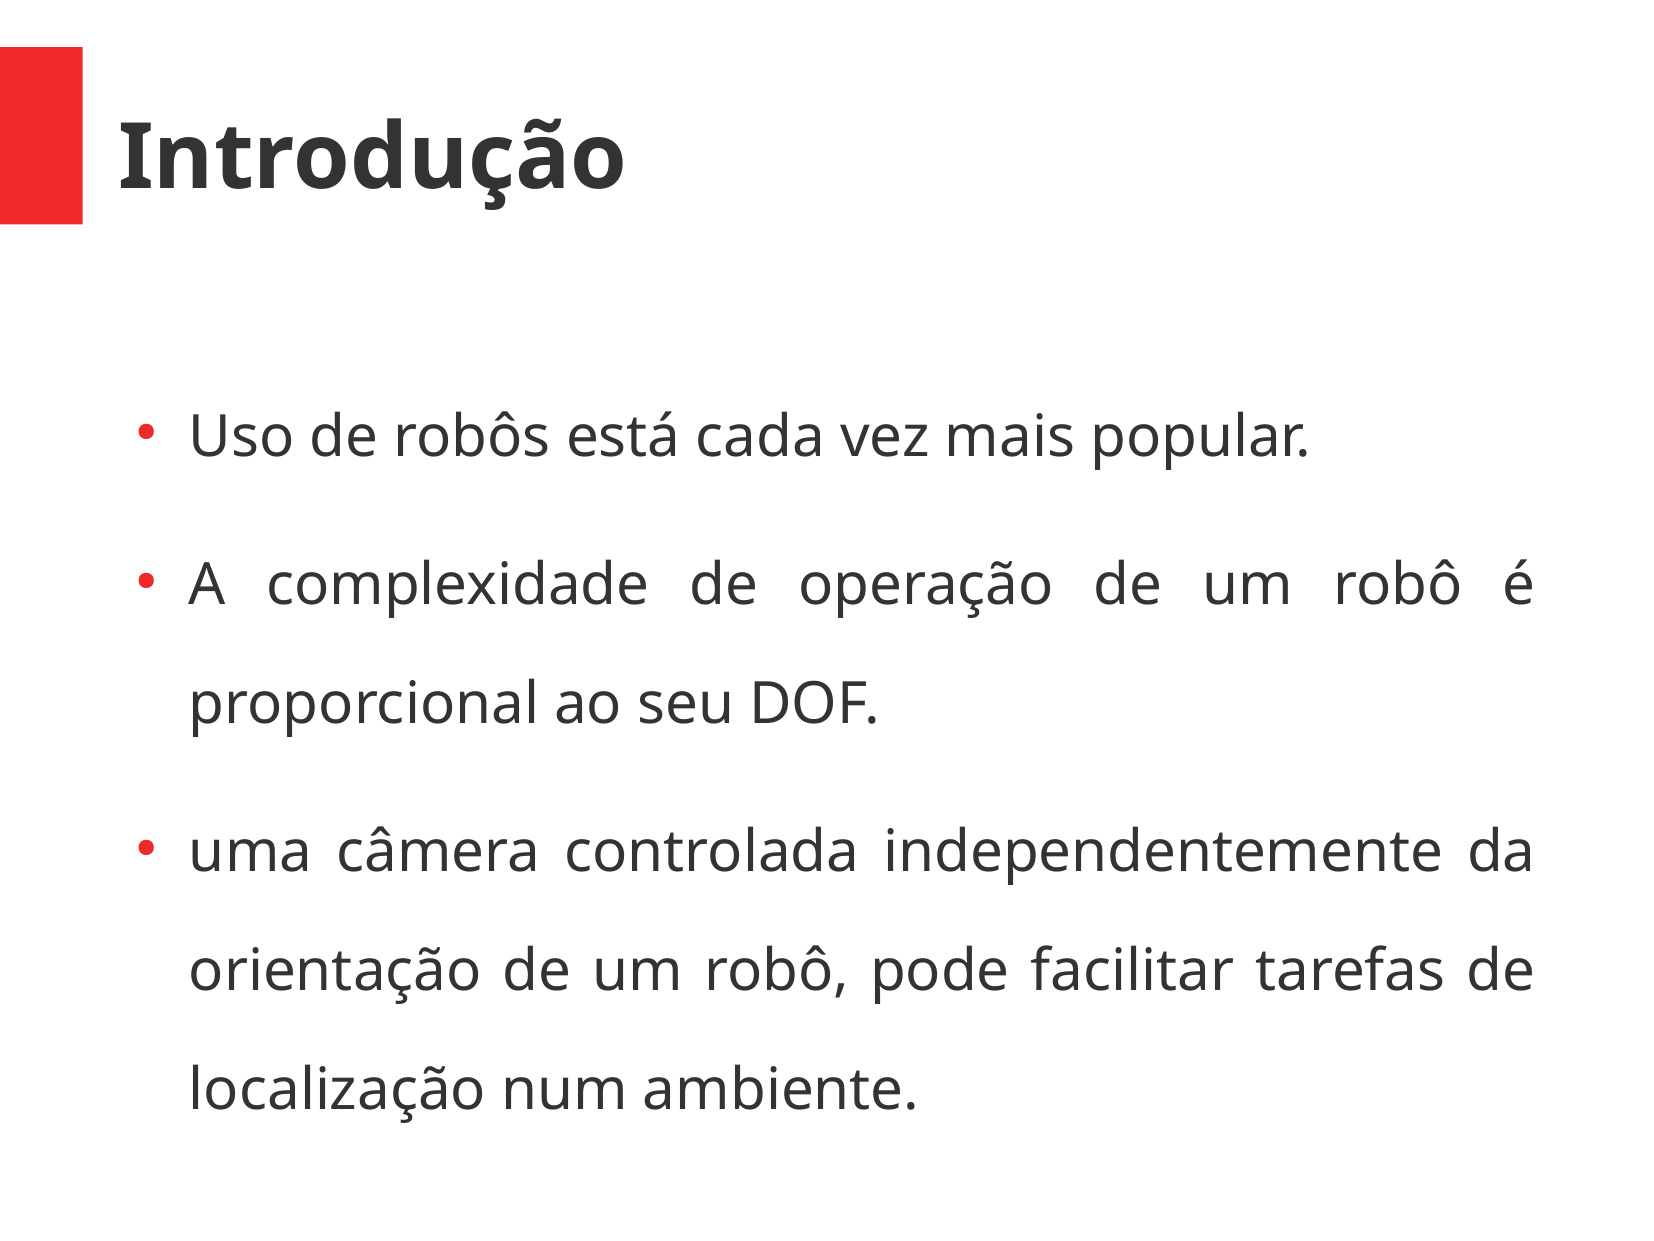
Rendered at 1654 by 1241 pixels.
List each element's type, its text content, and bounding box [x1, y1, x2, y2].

list Uso de robôs está cada vez mais popular. A complexidade de operação de um robô é proporcional ao seu DOF. uma câmera controlada independentemente da orientação de um robô, pode facilitar tarefas de localização num ambiente. [118, 354, 1536, 1074]
title Introdução [118, 49, 1571, 257]
